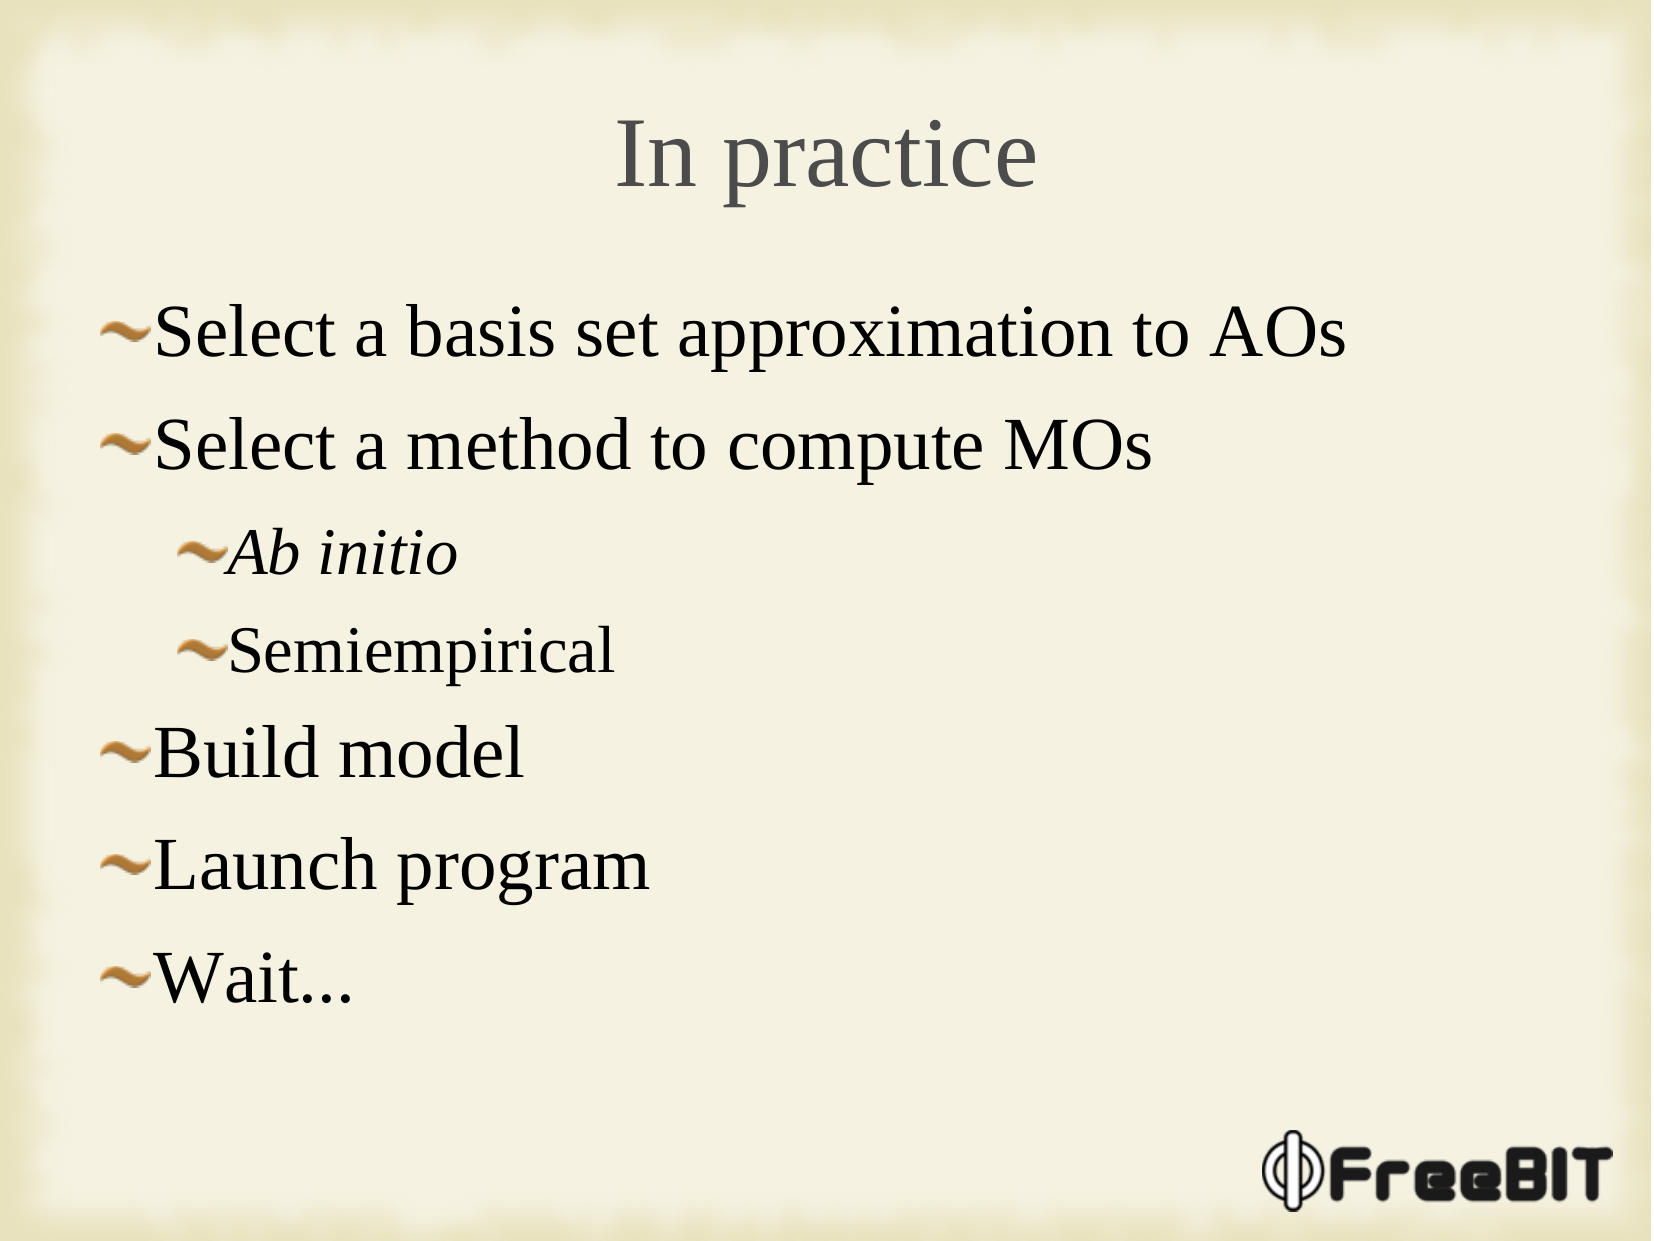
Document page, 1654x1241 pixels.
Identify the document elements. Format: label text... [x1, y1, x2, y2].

list Select a basis set approximation to AOs Select a method to compute MOs Ab initio Semiempirical Build model Launch program Wait... [82, 290, 1571, 1109]
title In practice [82, 49, 1571, 257]
picture [0, 0, 1651, 1241]
